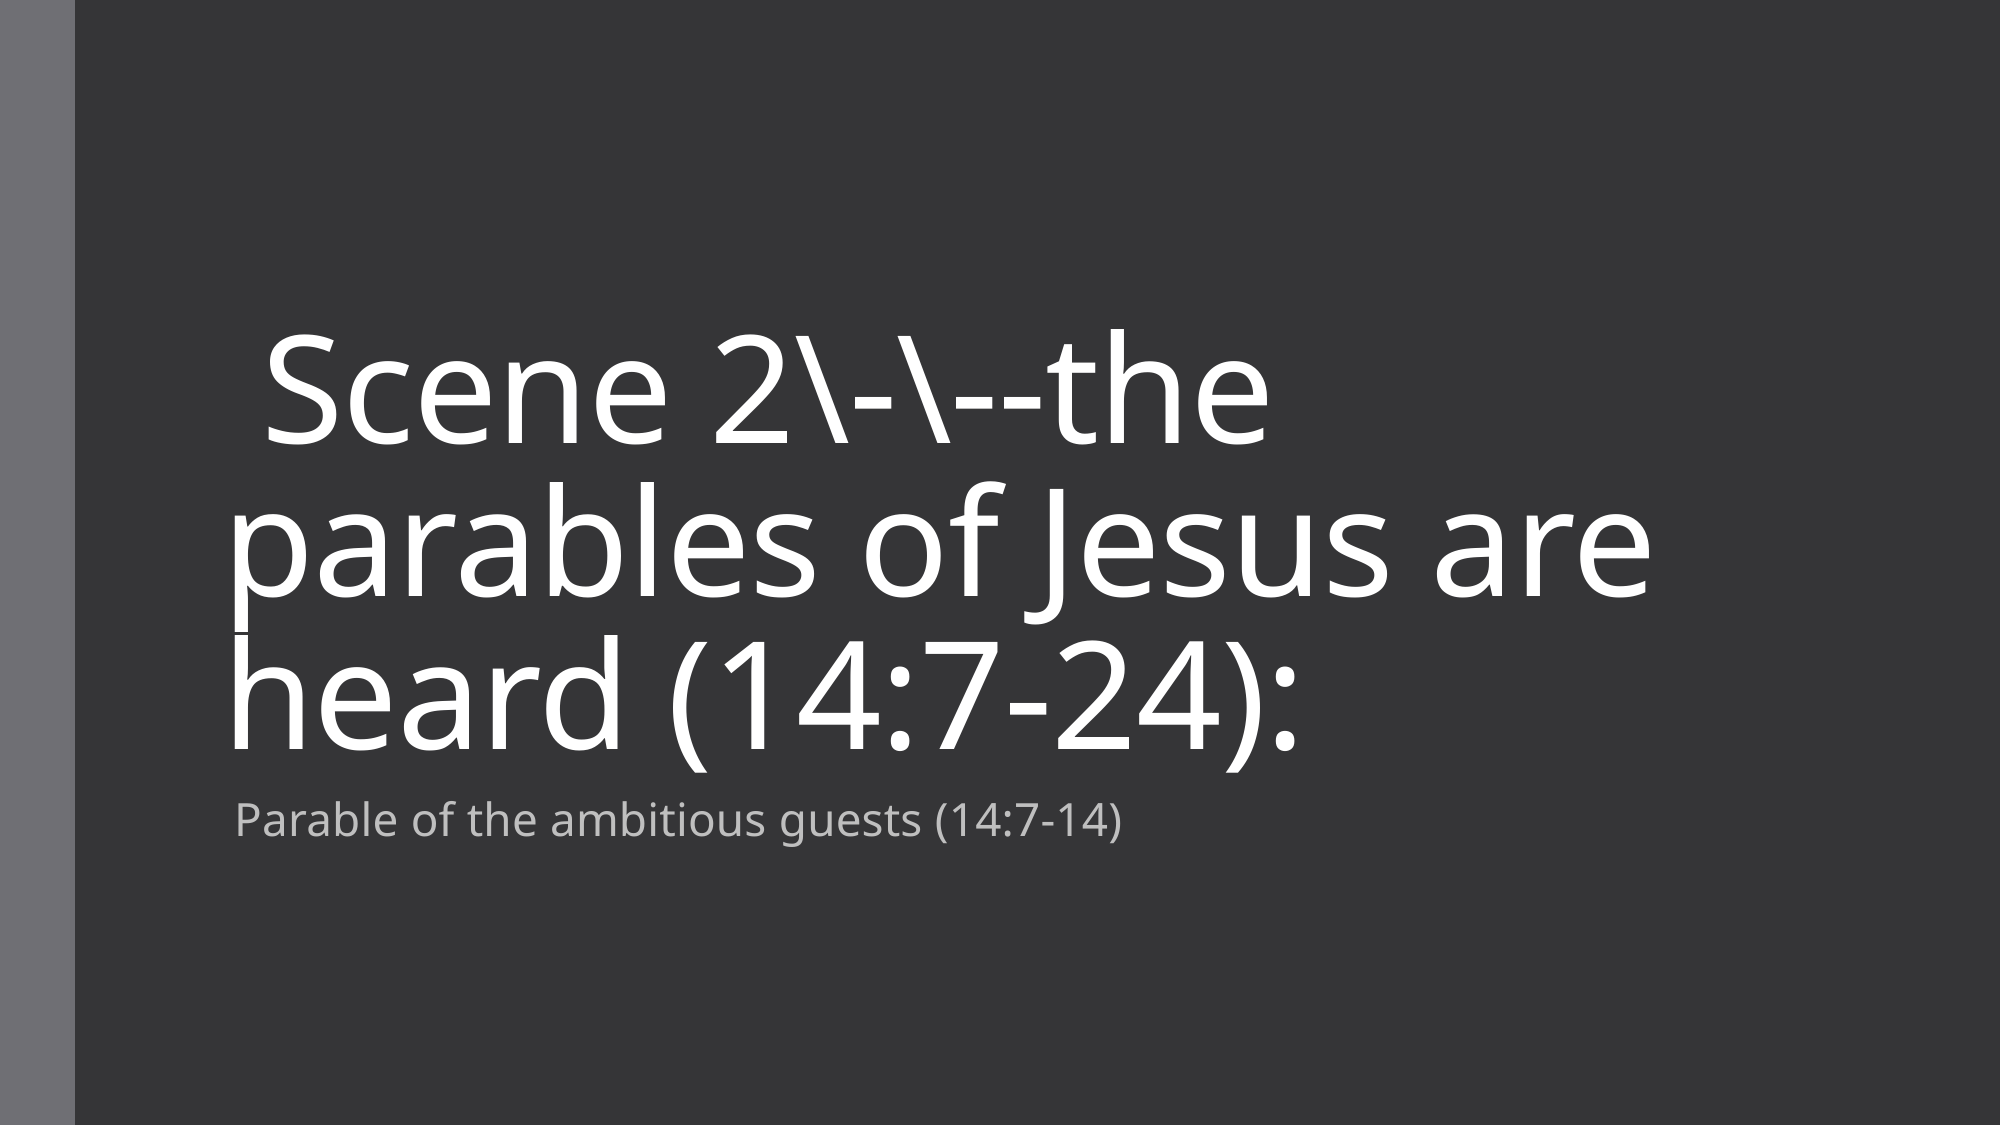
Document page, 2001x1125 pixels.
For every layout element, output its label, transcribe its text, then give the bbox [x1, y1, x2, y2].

title Scene 2\-\--the parables of Jesus are heard (14:7-24): [206, 124, 1752, 787]
subtitle Parable of the ambitious guests (14:7-14) [206, 787, 1752, 1066]
